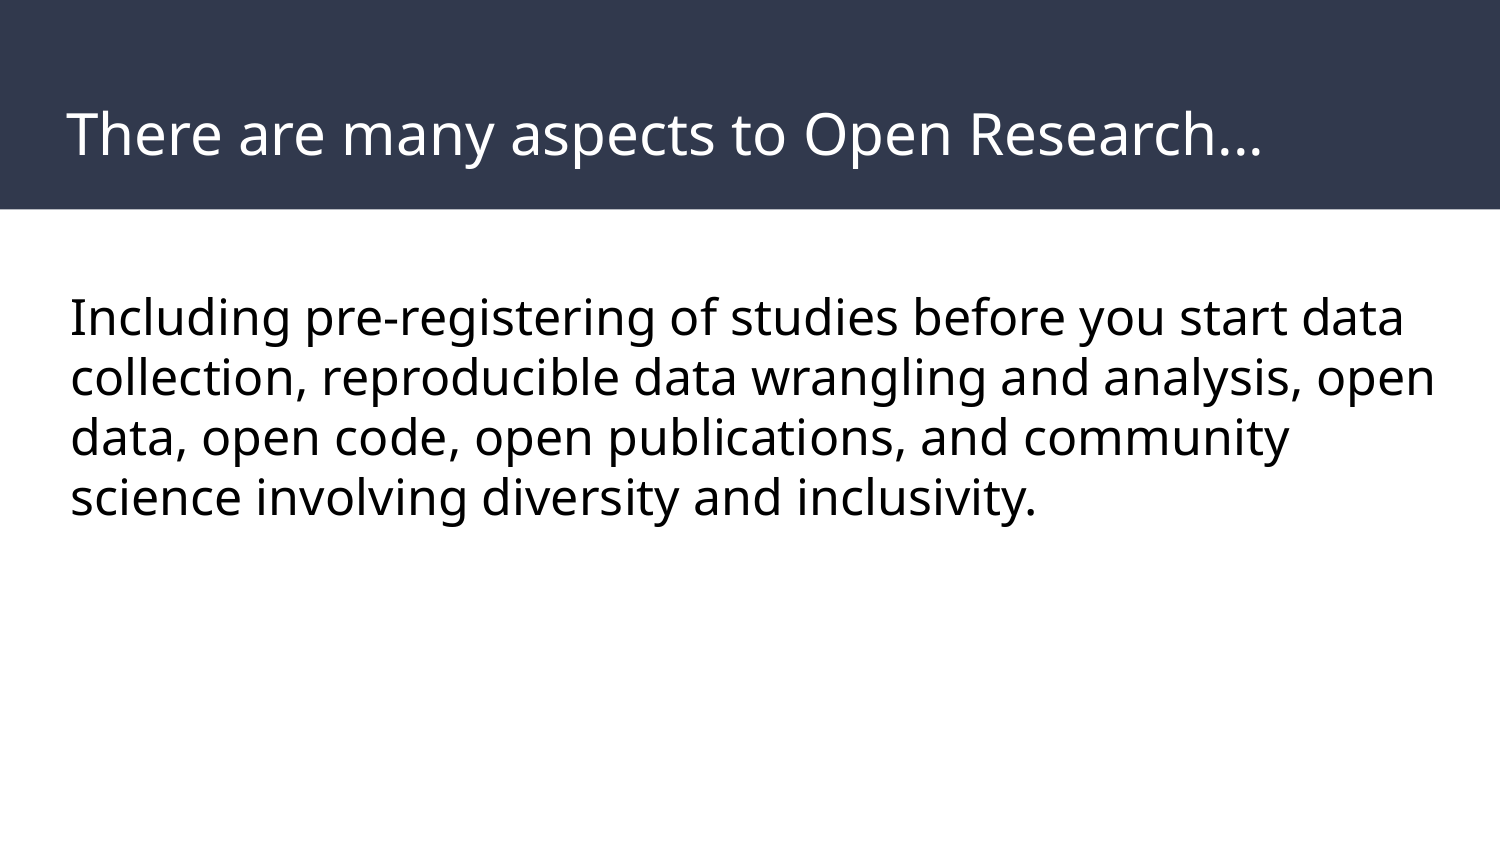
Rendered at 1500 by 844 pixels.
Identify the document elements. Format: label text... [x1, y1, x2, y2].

text_box Including pre-registering of studies before you start data collection, reproducible data wrangling and analysis, open data, open code, open publications, and community science involving diversity and inclusivity. [55, 270, 1463, 808]
title There are many aspects to Open Research... [51, 82, 1449, 185]
